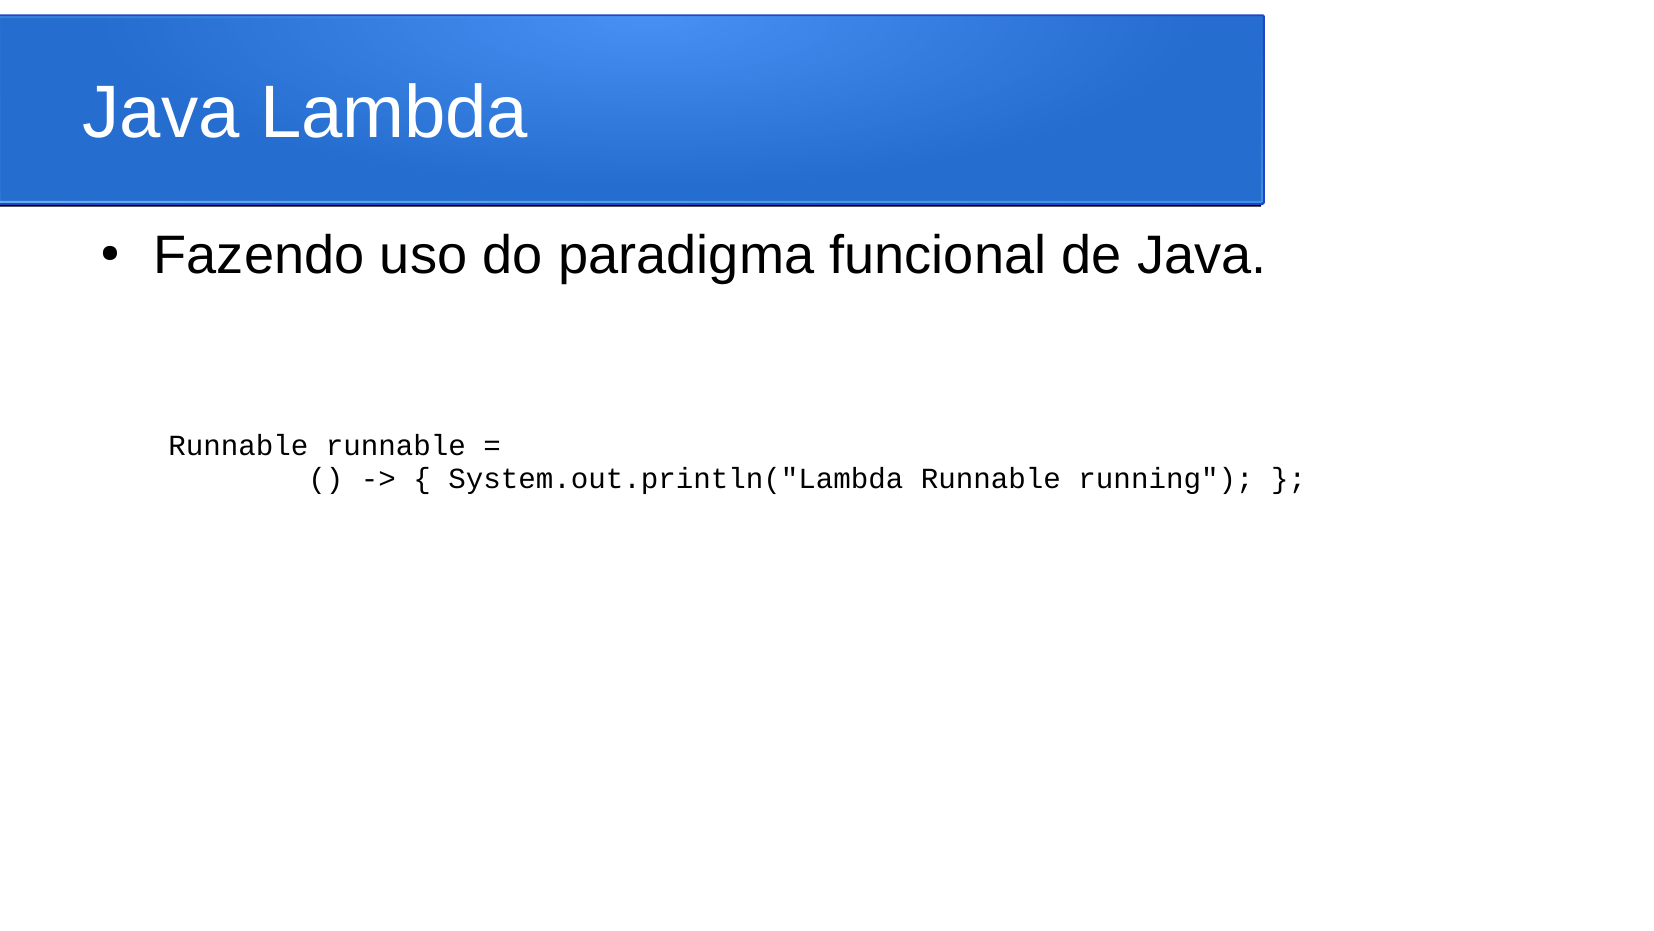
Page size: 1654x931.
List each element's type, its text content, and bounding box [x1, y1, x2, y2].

list Fazendo uso do paradigma funcional de Java. [82, 224, 1571, 764]
title Java Lambda [82, 35, 1235, 189]
text_box Runnable runnable = () -> { System.out.println("Lambda Runnable running"); }; [153, 423, 1477, 571]
